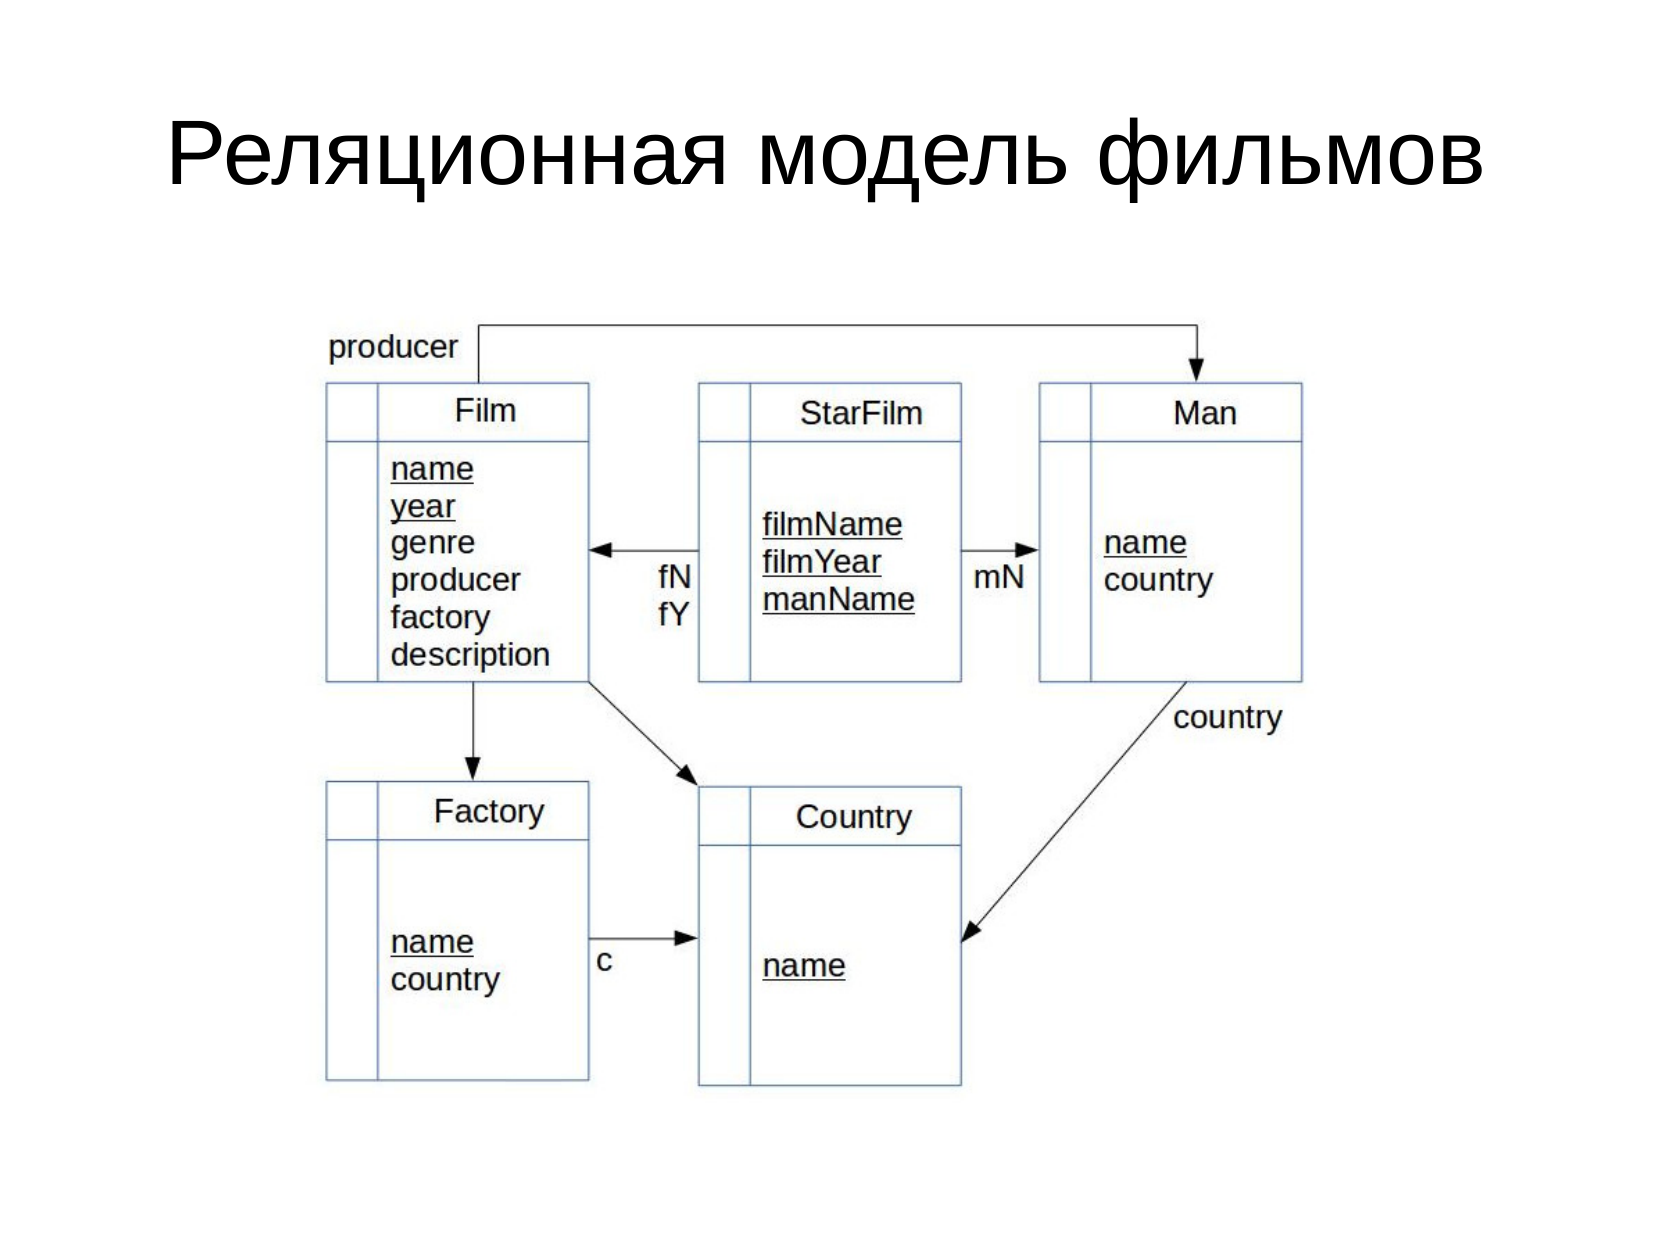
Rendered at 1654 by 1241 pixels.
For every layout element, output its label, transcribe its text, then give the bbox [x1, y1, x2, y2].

title Реляционная модель фильмов [82, 49, 1571, 257]
picture [295, 283, 1337, 1132]
